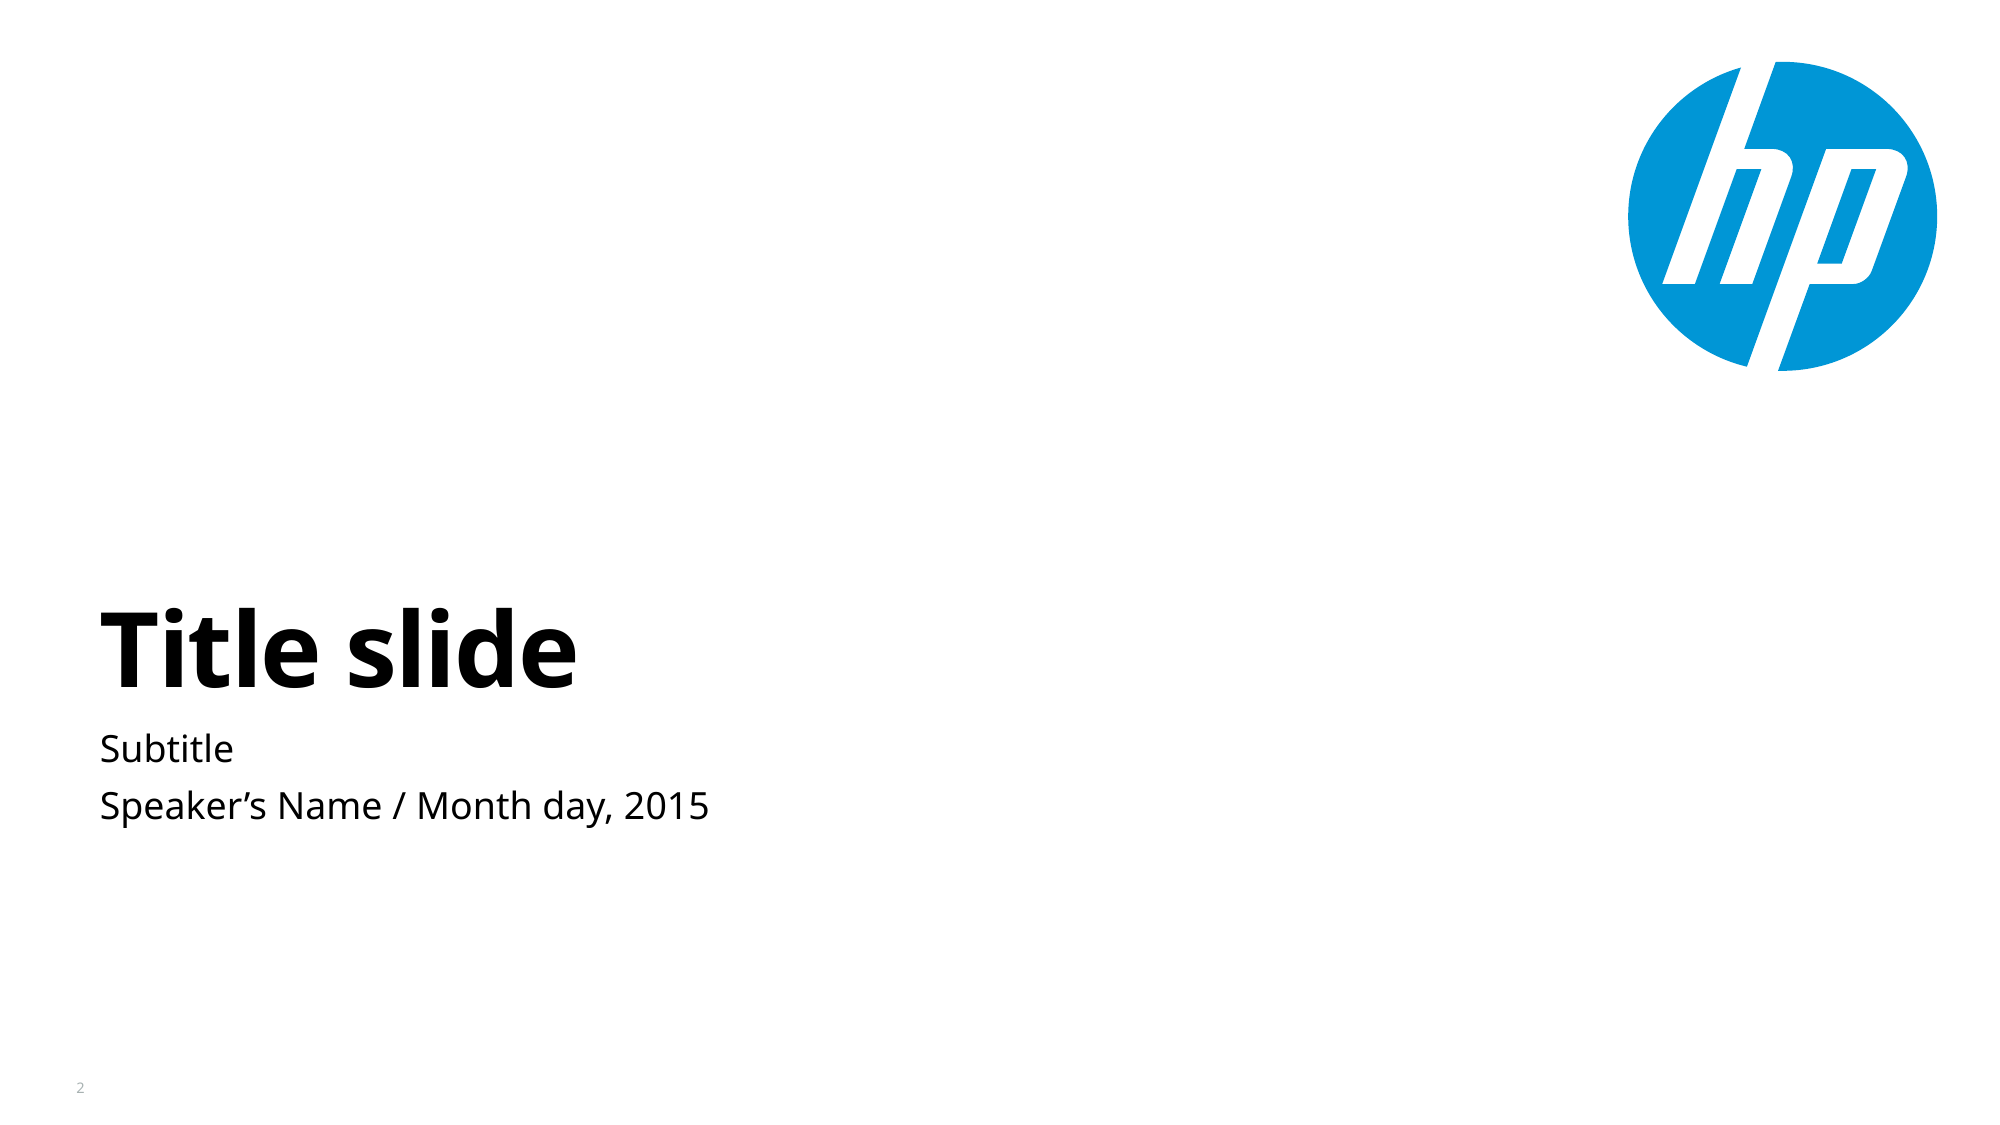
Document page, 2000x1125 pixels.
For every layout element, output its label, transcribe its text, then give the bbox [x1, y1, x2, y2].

slide_number <number> [34, 1062, 85, 1099]
subtitle Subtitle Speaker’s Name / Month day, 2015 [99, 725, 1600, 920]
title Title slide [99, 453, 1600, 709]
